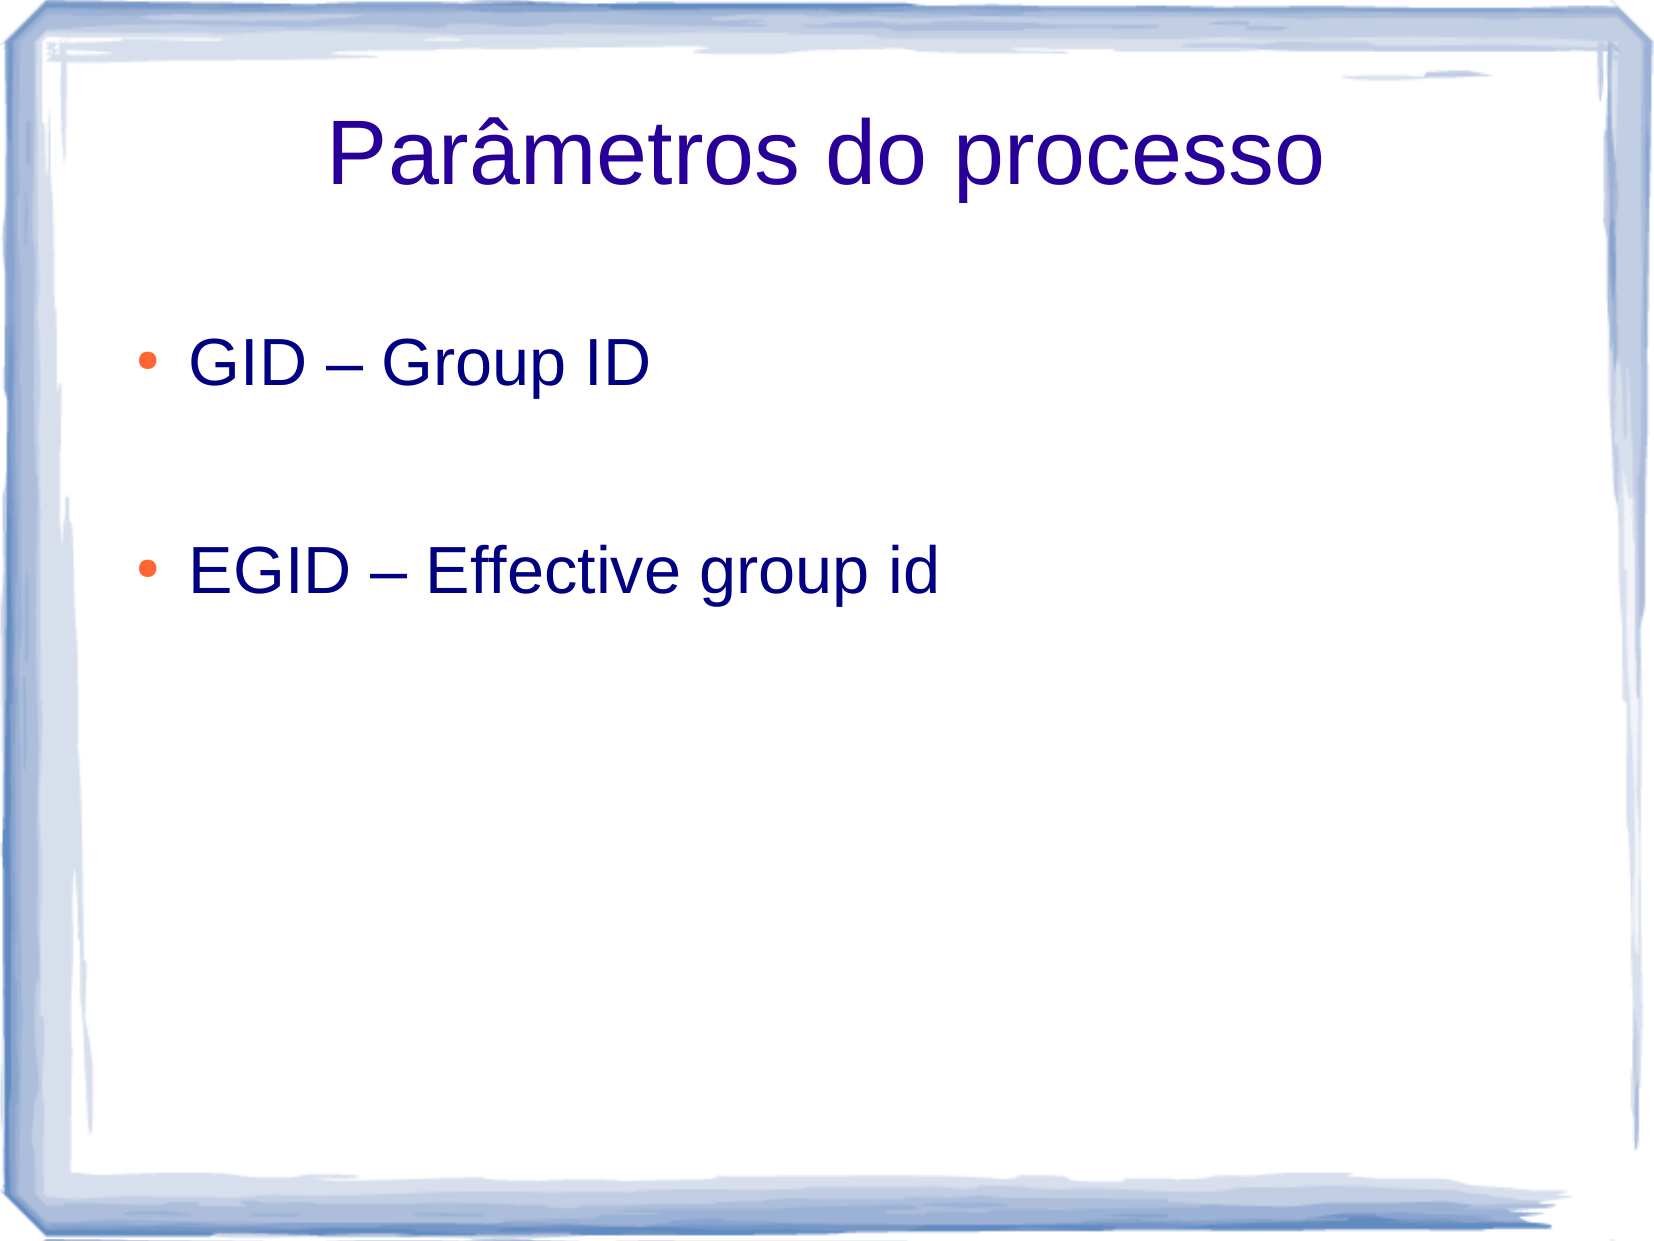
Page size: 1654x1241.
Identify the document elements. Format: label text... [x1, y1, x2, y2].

title Parâmetros do processo [82, 49, 1571, 257]
picture [0, 0, 1654, 1241]
list GID – Group ID EGID – Effective group id [118, 324, 1571, 1045]
